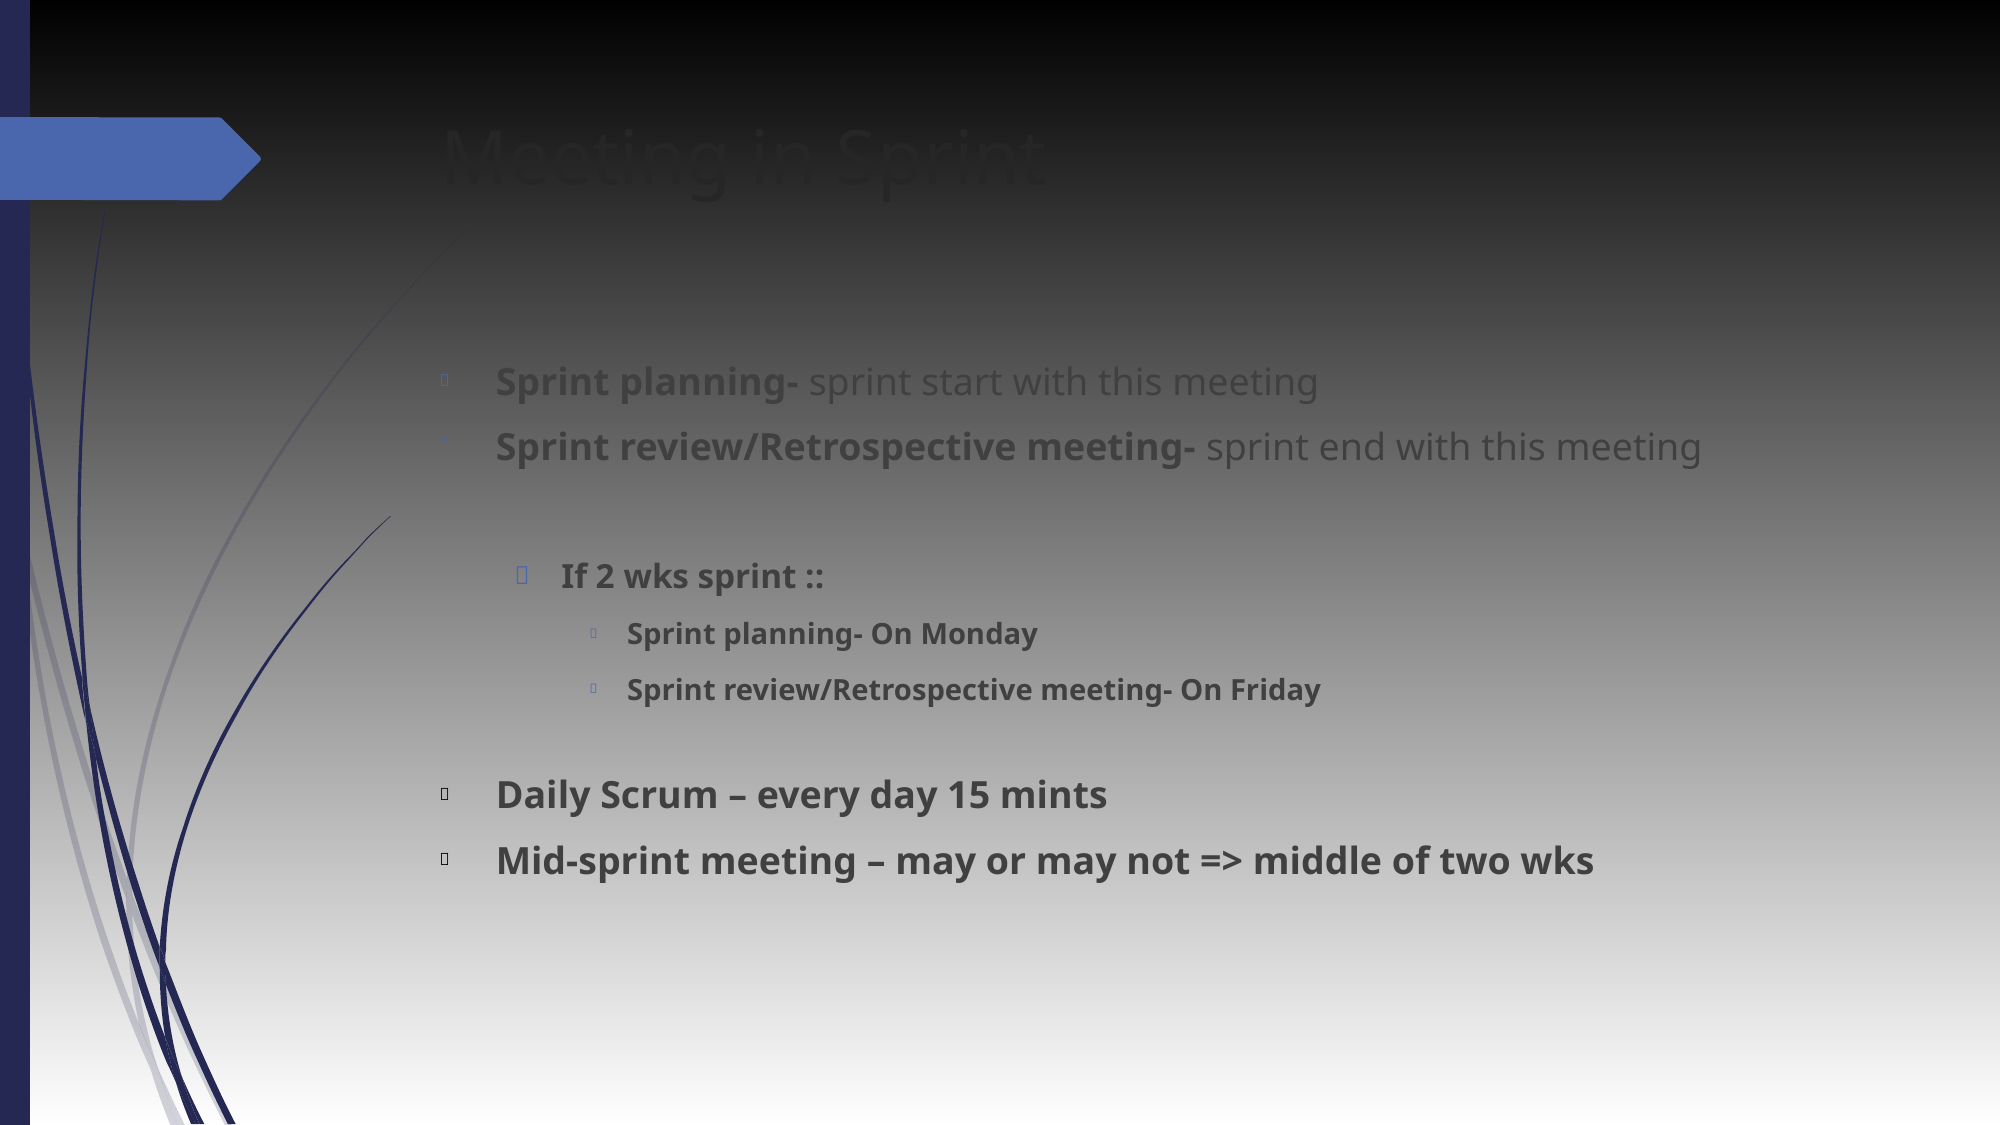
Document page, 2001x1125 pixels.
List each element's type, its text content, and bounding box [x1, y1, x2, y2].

list Sprint planning- sprint start with this meeting Sprint review/Retrospective meeting- sprint end with this meeting If 2 wks sprint :: Sprint planning- On Monday Sprint review/Retrospective meeting- On Friday Daily Scrum – every day 15 mints Mid-sprint meeting – may or may not => middle of two wks [424, 350, 1888, 970]
title Meeting in Sprint [425, 102, 1888, 313]
